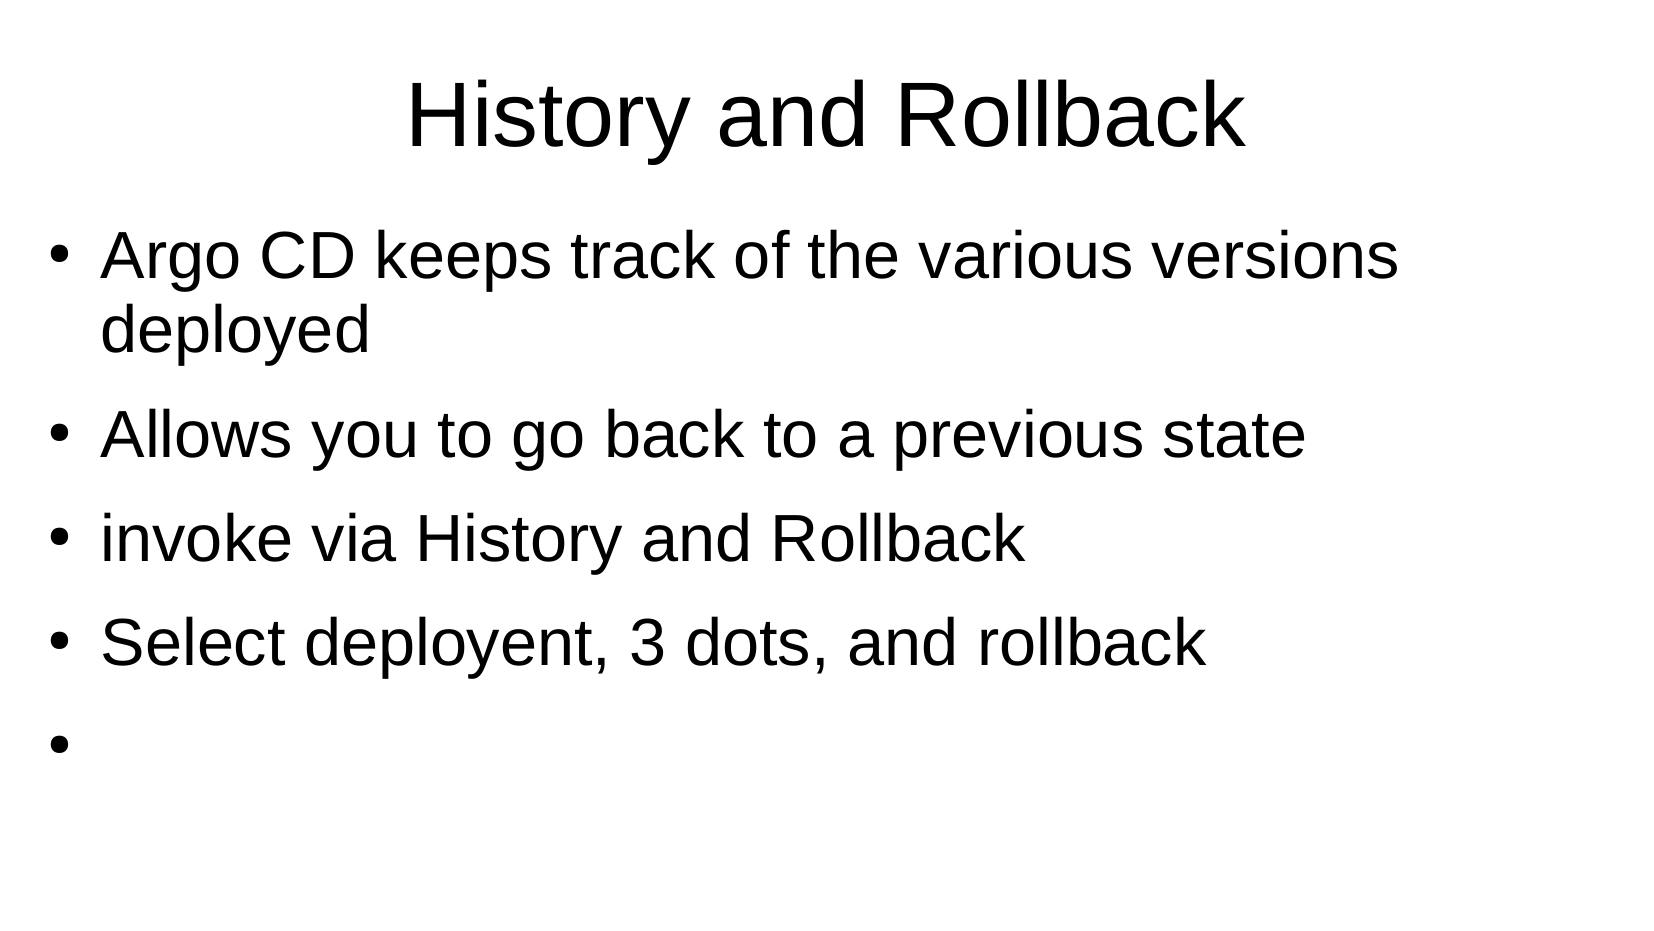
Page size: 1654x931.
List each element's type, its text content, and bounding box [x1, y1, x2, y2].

title History and Rollback [82, 37, 1571, 193]
list Argo CD keeps track of the various versions deployed Allows you to go back to a previous state invoke via History and Rollback Select deployent, 3 dots, and rollback [30, 217, 1571, 901]
